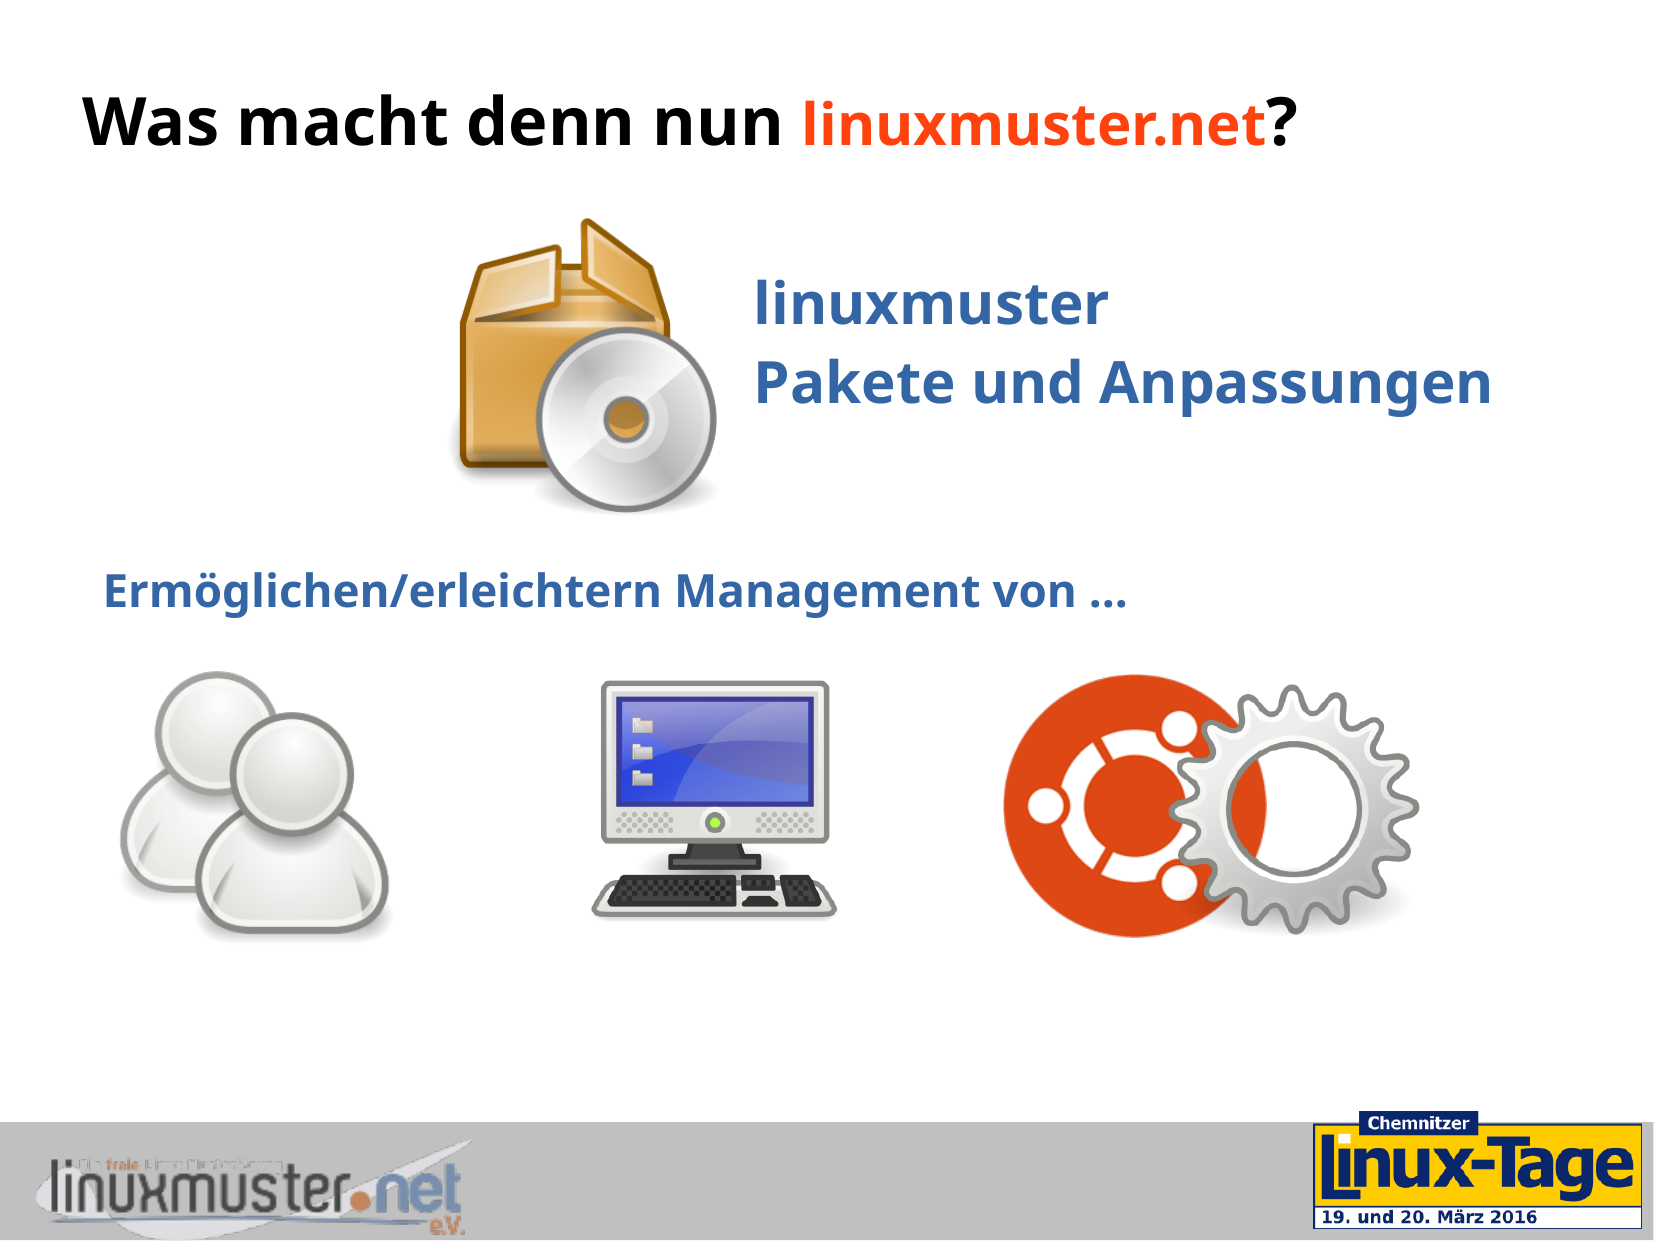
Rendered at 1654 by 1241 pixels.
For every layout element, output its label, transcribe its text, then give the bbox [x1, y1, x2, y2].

picture [1313, 1111, 1642, 1229]
picture [1003, 673, 1430, 945]
picture [36, 1140, 473, 1241]
picture [590, 670, 839, 922]
text_box Ermöglichen/erleichtern Management von ... [87, 551, 1083, 618]
picture [94, 637, 426, 969]
text_box linuxmuster Pakete und Anpassungen [739, 255, 1465, 402]
picture [415, 212, 721, 518]
title Was macht denn nun linuxmuster.net? [82, 49, 1571, 190]
